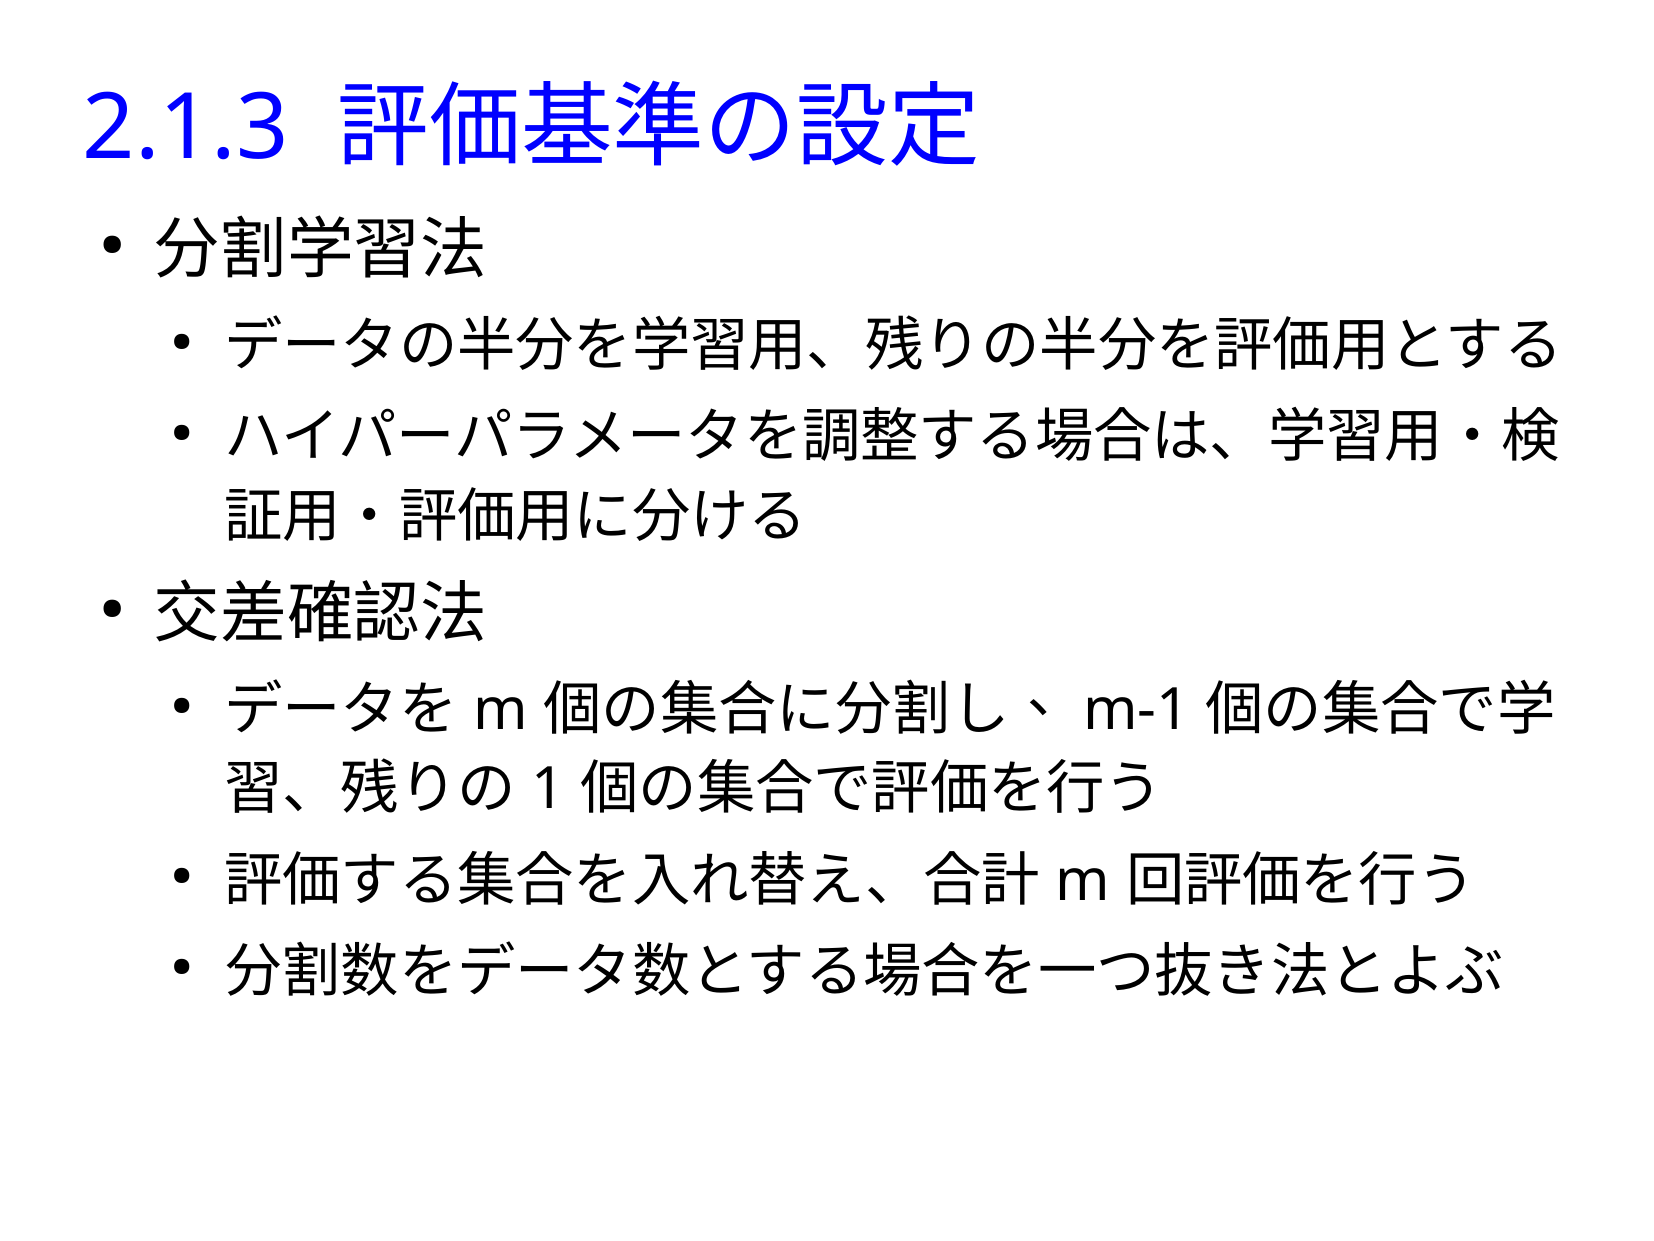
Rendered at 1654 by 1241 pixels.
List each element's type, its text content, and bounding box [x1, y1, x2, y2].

title 2.1.3 評価基準の設定 [82, 49, 1571, 198]
list 分割学習法 データの半分を学習用、残りの半分を評価用とする ハイパーパラメータを調整する場合は、学習用・検証用・評価用に分ける 交差確認法 データをm個の集合に分割し、m-1個の集合で学習、残りの1個の集合で評価を行う 評価する集合を入れ替え、合計m回評価を行う 分割数をデータ数とする場合を一つ抜き法とよぶ [82, 200, 1571, 1152]
